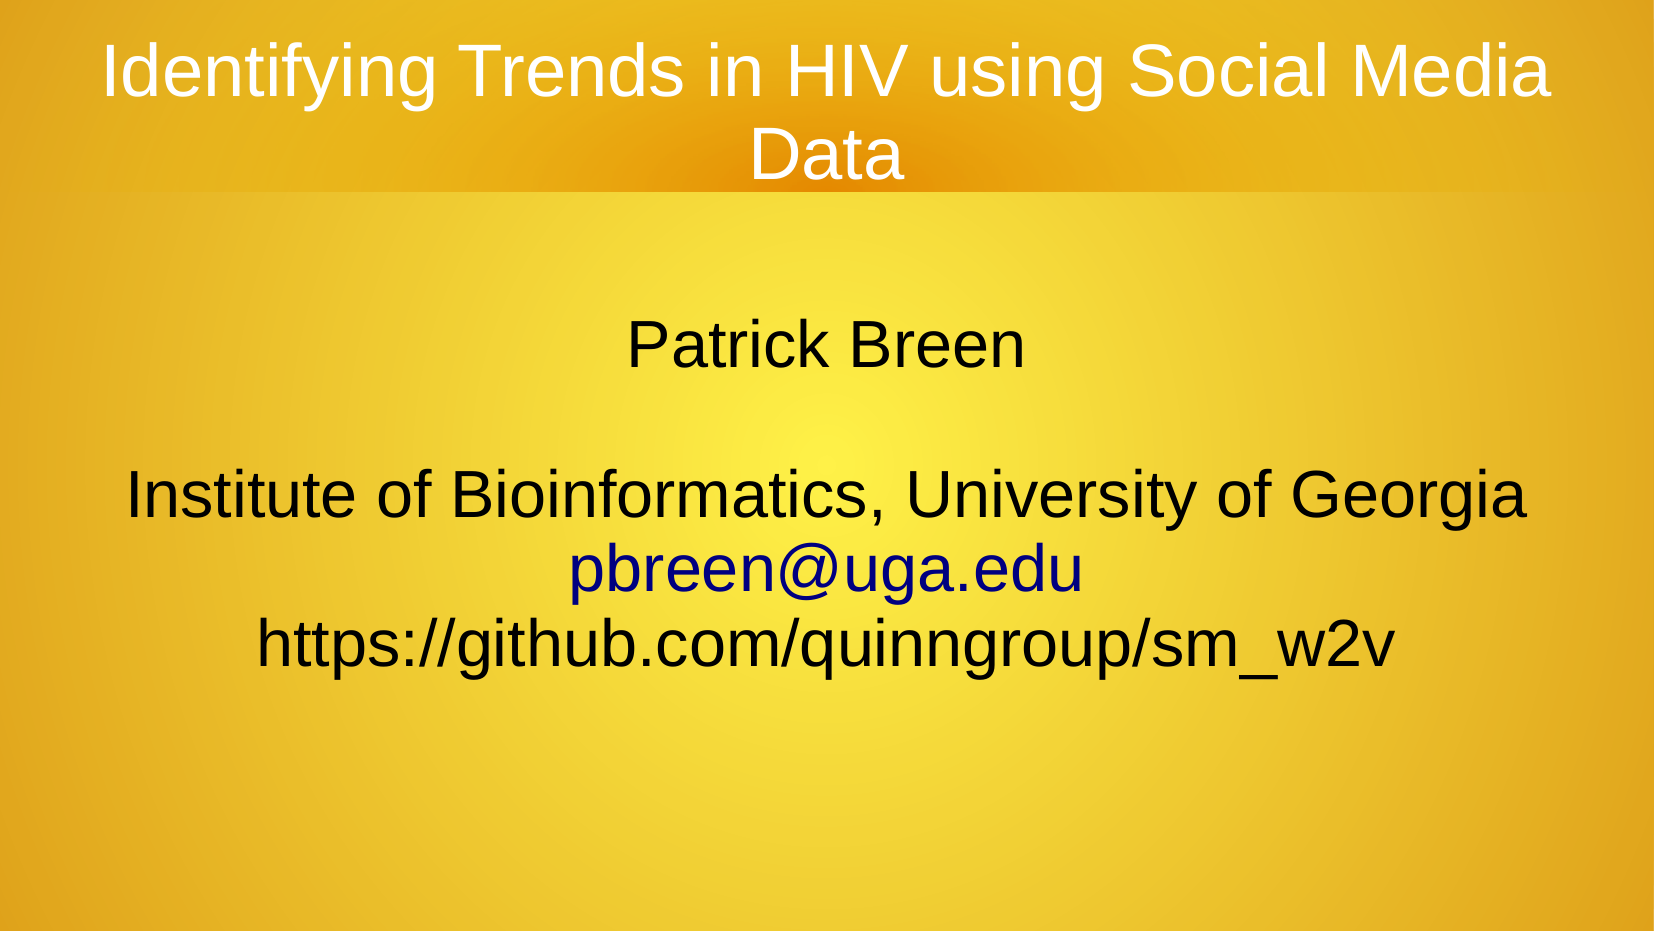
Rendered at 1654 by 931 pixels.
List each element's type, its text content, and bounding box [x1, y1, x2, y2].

title Identifying Trends in HIV using Social Media Data [82, 29, 1571, 196]
subtitle Patrick Breen Institute of Bioinformatics, University of Georgia pbreen@uga.edu https://github.com/quinngroup/sm_w2v [82, 224, 1571, 764]
